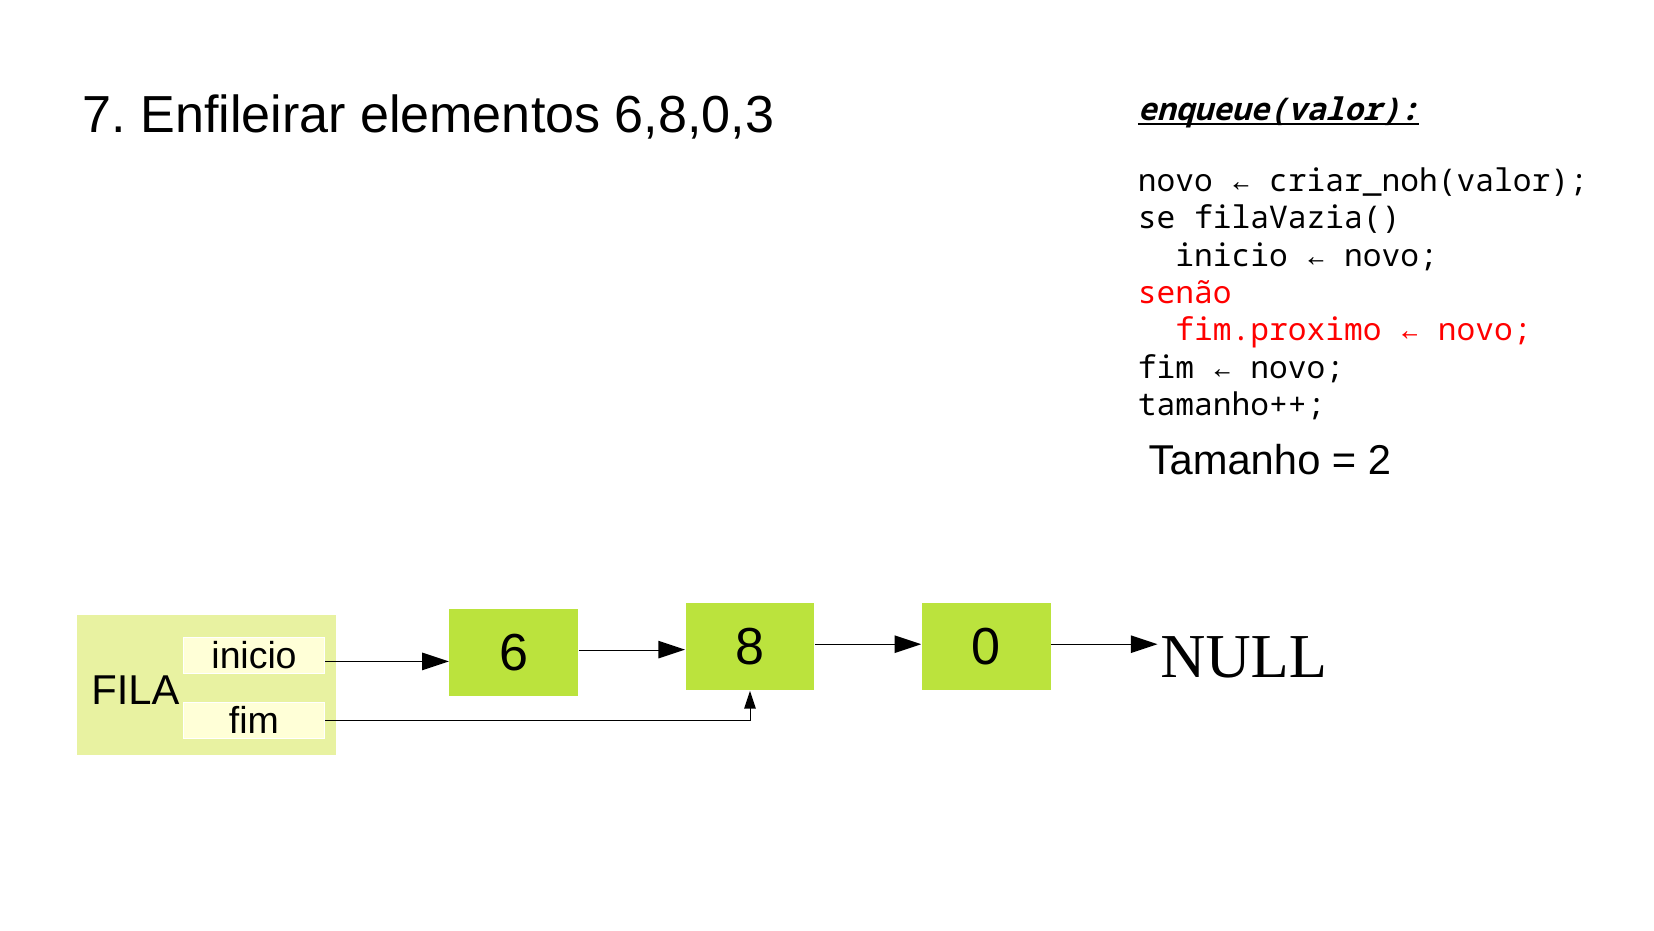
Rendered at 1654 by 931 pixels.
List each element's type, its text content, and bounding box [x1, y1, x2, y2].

text_box FILA [76, 659, 195, 721]
text_box [76, 721, 337, 756]
text_box [195, 662, 337, 720]
text_box 0 [921, 602, 1052, 691]
text_box 6 [448, 608, 579, 697]
text_box fim [183, 702, 325, 739]
text_box NULL [1145, 614, 1347, 692]
title 7. Enfileirar elementos 6,8,0,3 [82, 37, 1571, 193]
text_box inicio [183, 637, 325, 674]
text_box enqueue(valor): novo ← criar_noh(valor); se filaVazia() inicio ← novo; senão fim.proximo ← novo; fim ← novo; tamanho++; [1123, 81, 1613, 430]
text_box [76, 614, 337, 661]
text_box 8 [685, 602, 815, 691]
text_box Tamanho = 2 [1133, 430, 1418, 491]
